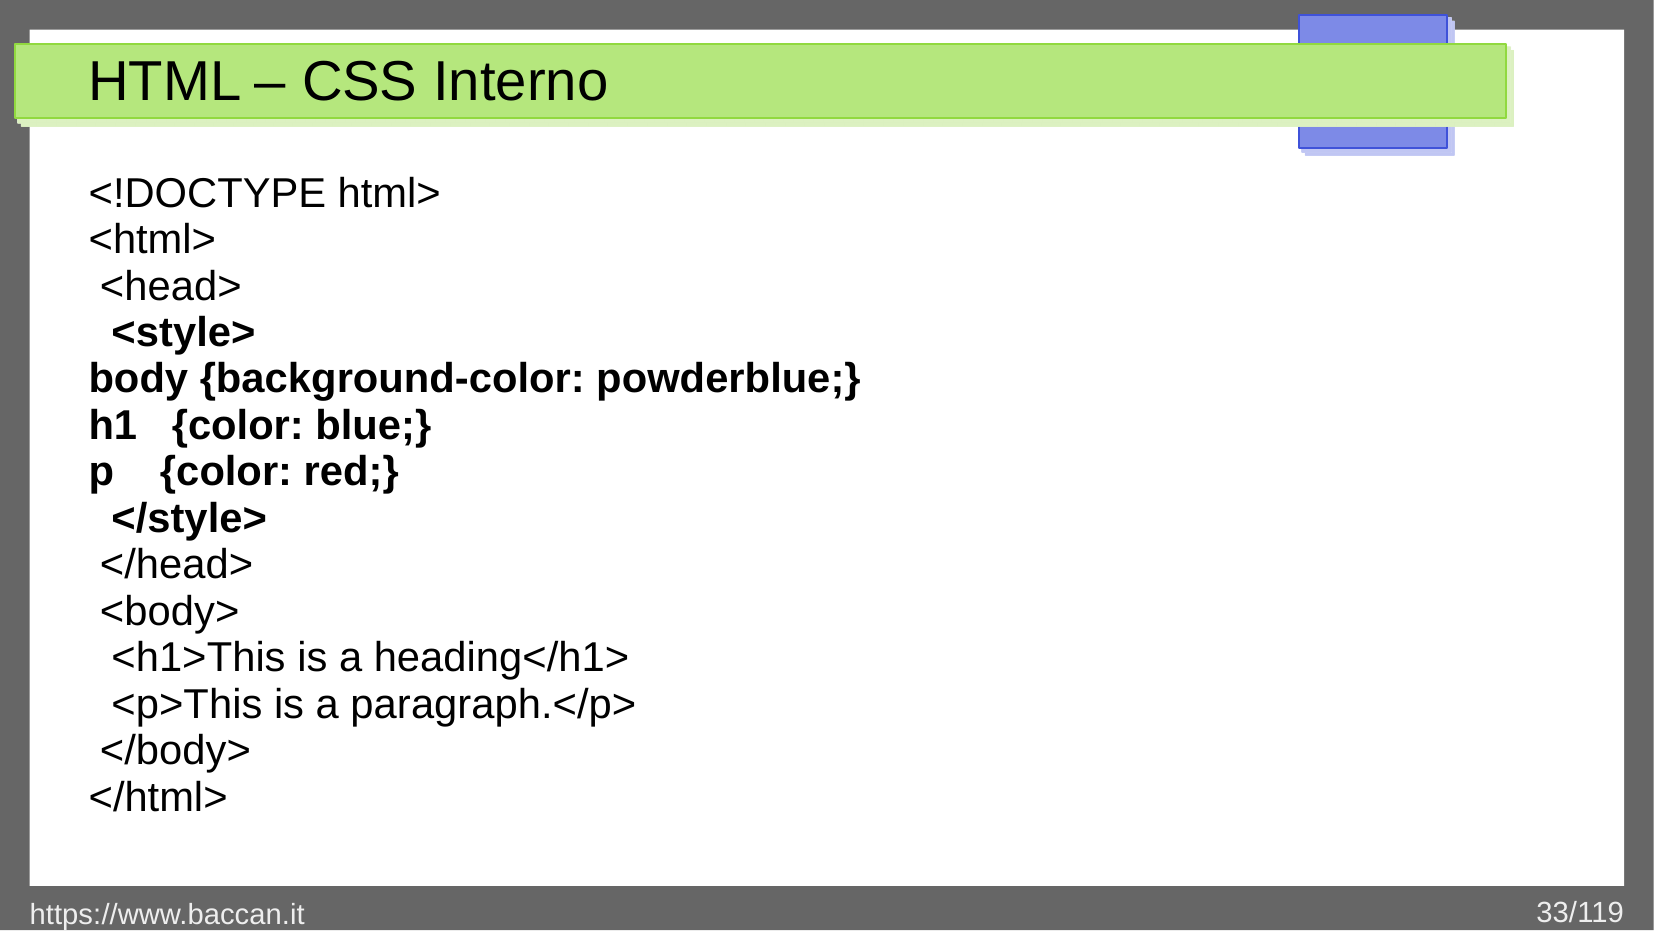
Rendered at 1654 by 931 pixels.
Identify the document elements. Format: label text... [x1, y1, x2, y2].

text_box <!DOCTYPE html> <html> <head> <style> body {background-color: powderblue;} h1 {color: blue;} p {color: red;} </style> </head> <body> <h1>This is a heading</h1> <p>This is a paragraph.</p> </body> </html> [88, 169, 1565, 820]
title HTML – CSS Interno [88, 44, 1506, 119]
